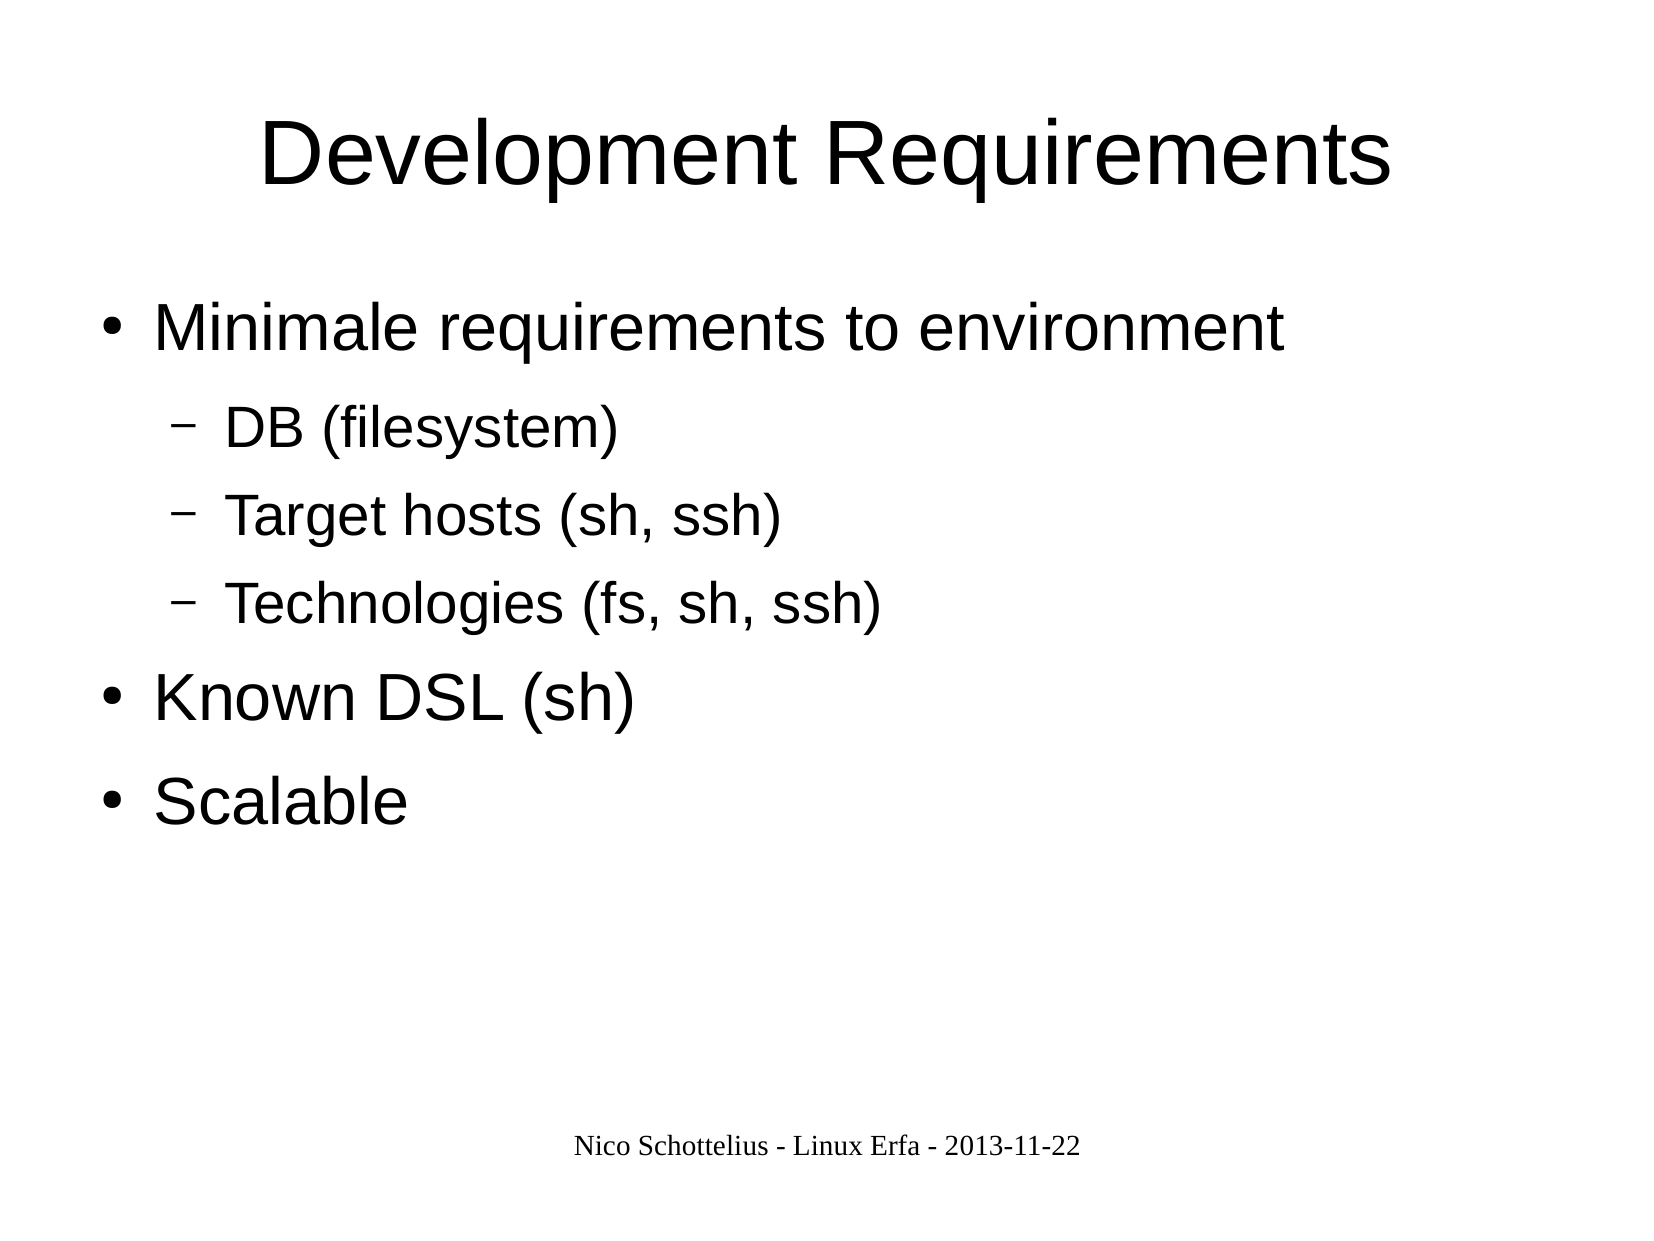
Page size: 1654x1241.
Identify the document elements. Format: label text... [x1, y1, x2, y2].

list Minimale requirements to environment DB (filesystem) Target hosts (sh, ssh) Technologies (fs, sh, ssh) Known DSL (sh) Scalable [82, 290, 1538, 1010]
title Development Requirements [82, 49, 1571, 257]
